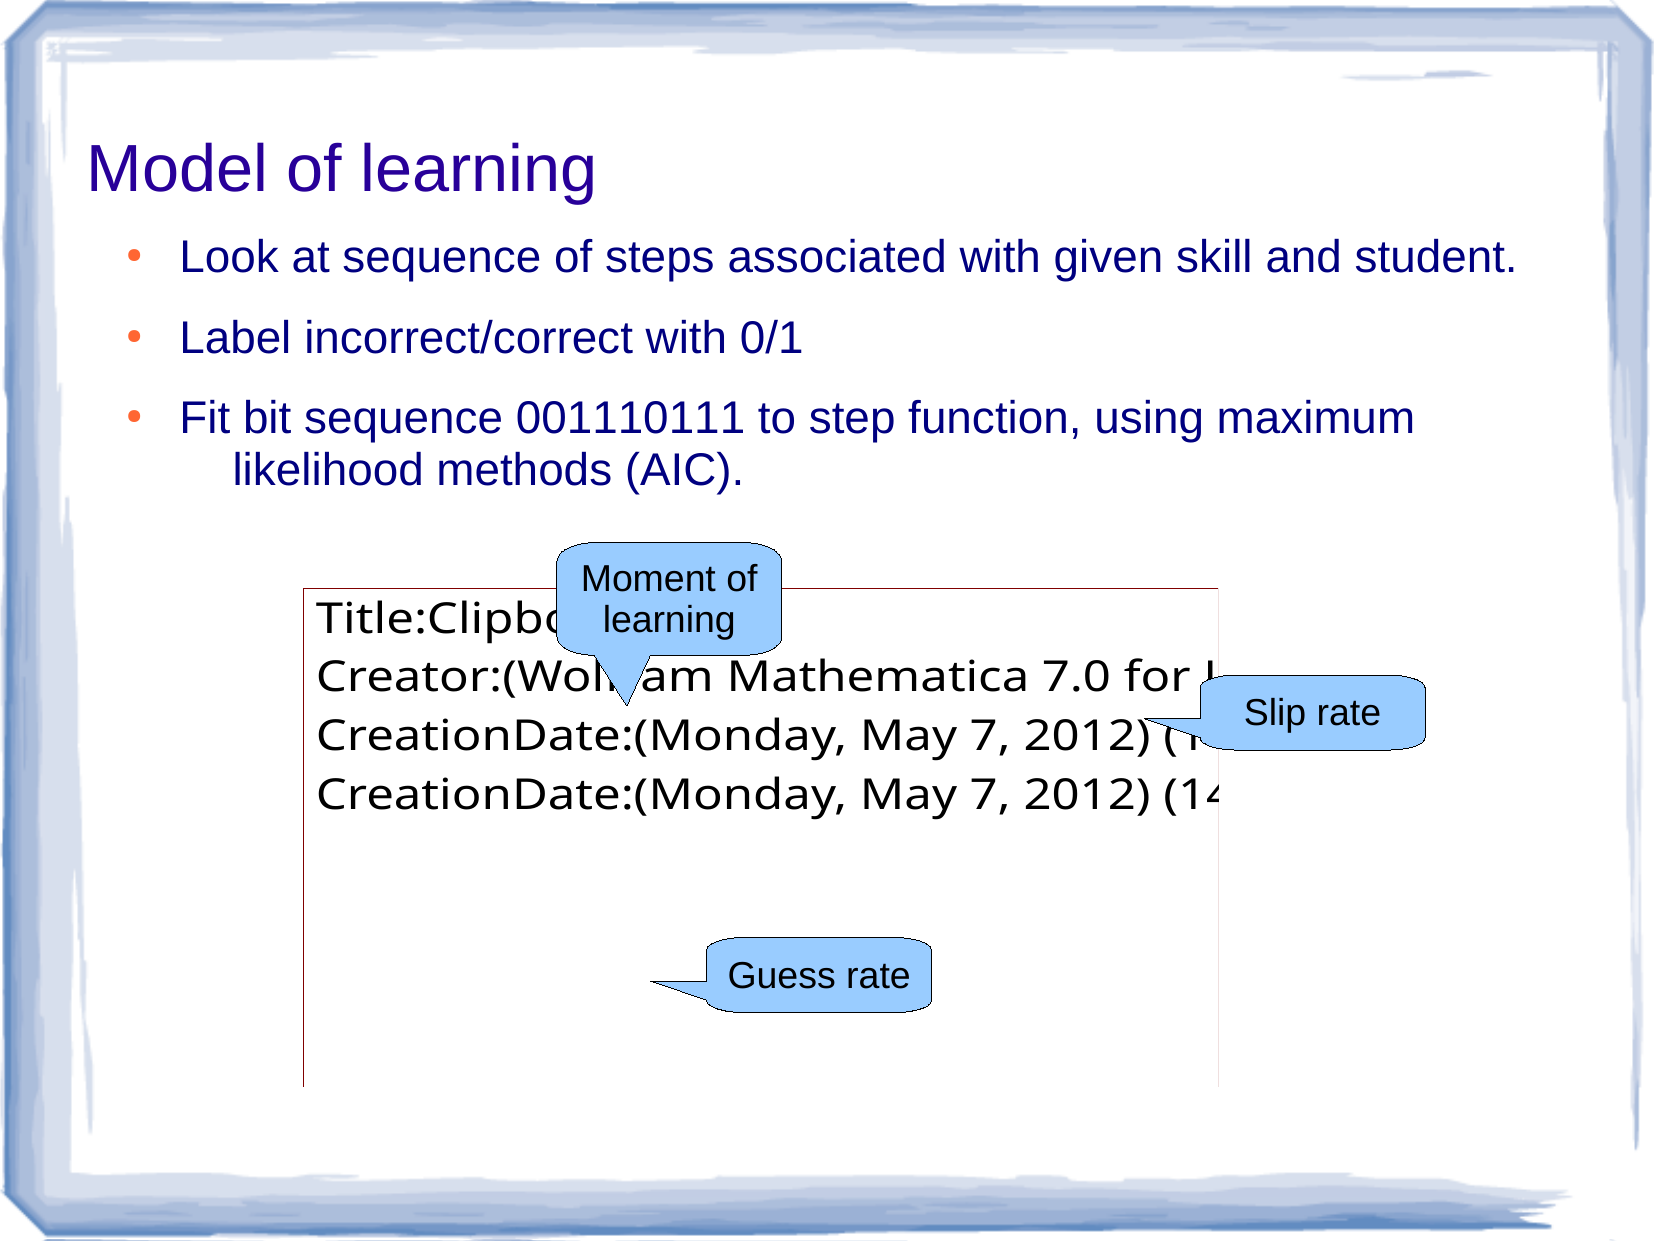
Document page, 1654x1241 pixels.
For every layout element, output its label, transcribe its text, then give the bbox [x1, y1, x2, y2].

text_box Slip rate [1144, 675, 1426, 751]
title Model of learning [86, 112, 1576, 226]
picture [0, 0, 1654, 1241]
list Look at sequence of steps associated with given skill and student. Label incorrect/correct with 0/1 Fit bit sequence 001110111 to step function, using maximum likelihood methods (AIC). [90, 230, 1544, 531]
text_box Guess rate [650, 937, 932, 1013]
text_box Moment of learning [556, 542, 782, 706]
